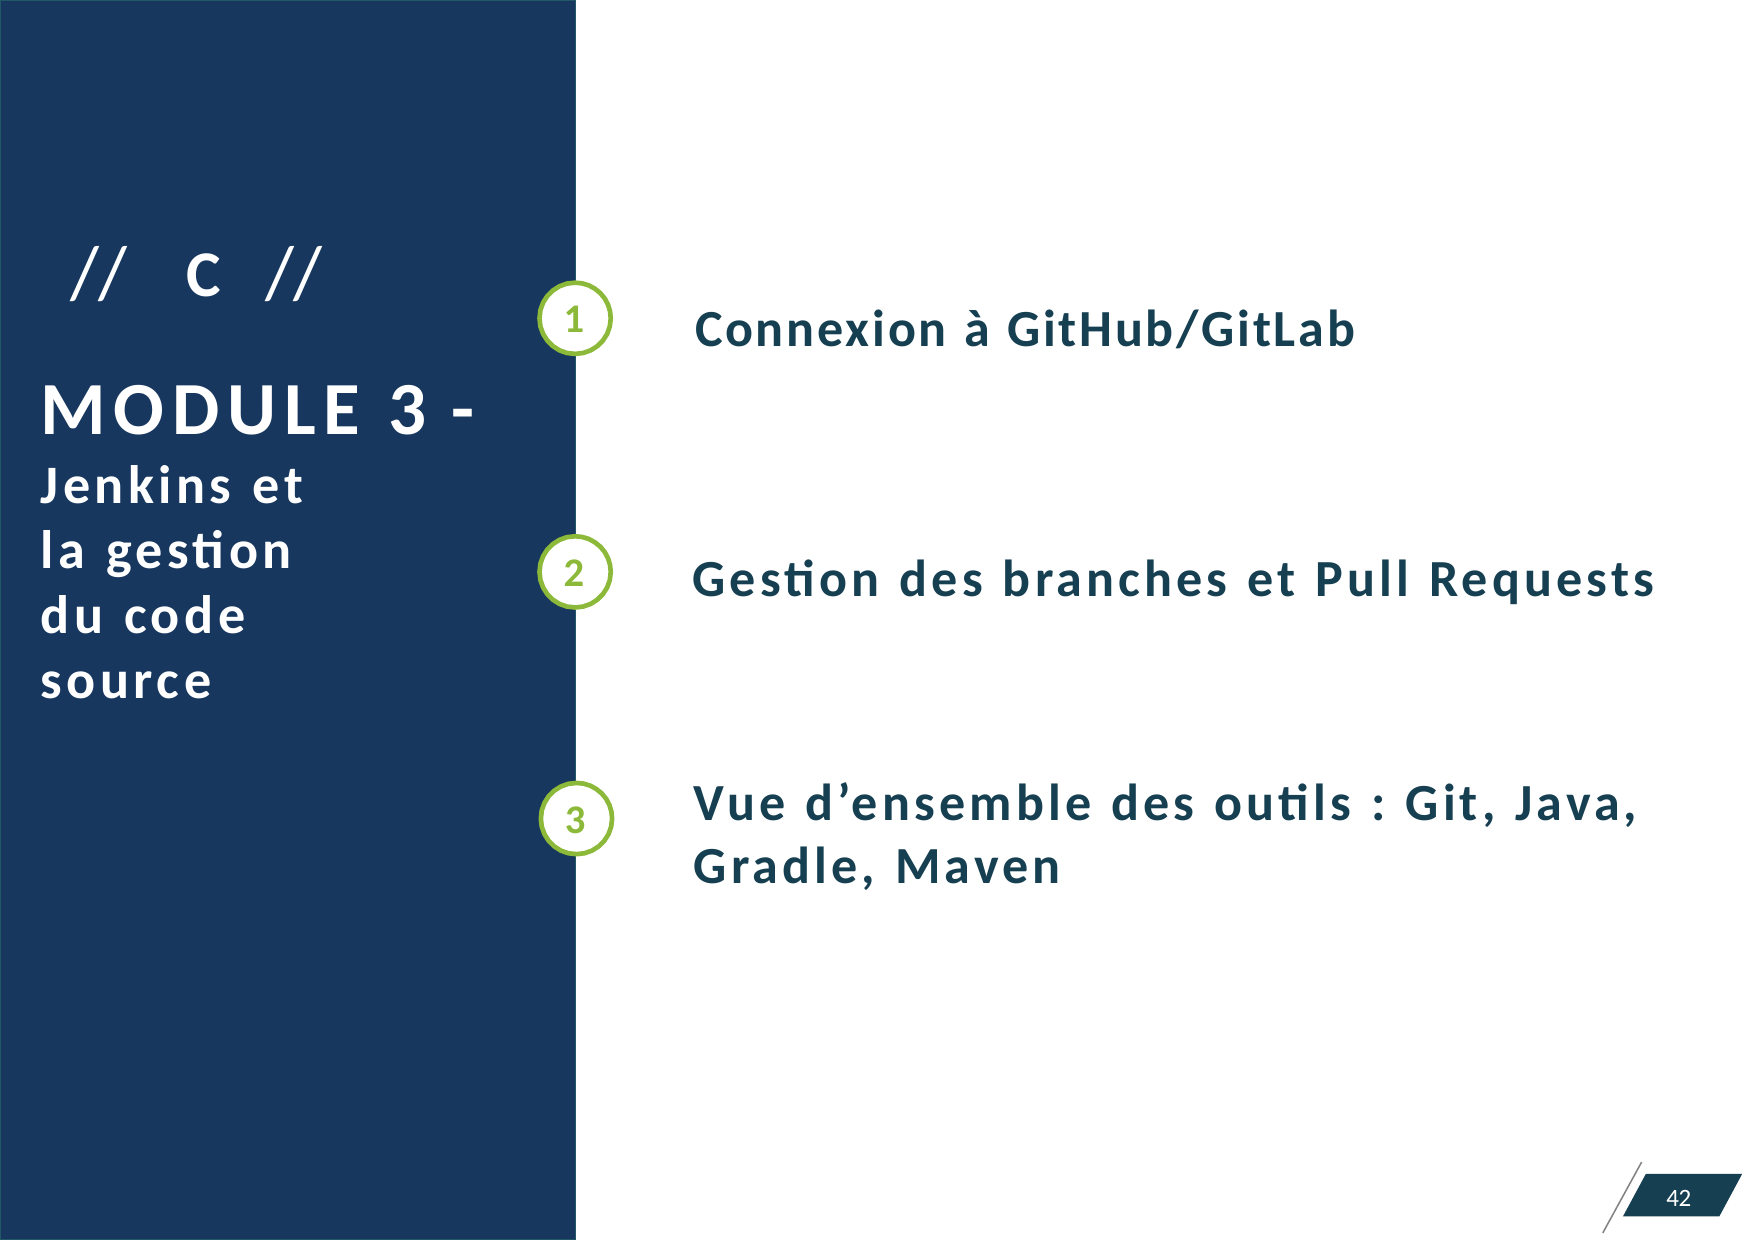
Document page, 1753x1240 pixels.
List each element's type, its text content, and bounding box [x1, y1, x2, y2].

text_box 2 [561, 543, 589, 595]
text_box 3 [562, 789, 591, 842]
text_box [542, 539, 608, 605]
text_box Connexion à GitHub/GitLab [692, 292, 1576, 357]
text_box [544, 790, 609, 851]
text_box [0, 0, 576, 1240]
text_box <number> [1638, 1174, 1753, 1220]
text_box [542, 289, 608, 351]
text_box Gestion des branches et Pull Requests [690, 542, 1689, 607]
text_box 1 [561, 289, 589, 342]
text_box Vue d’ensemble des outils : Git, Java, Gradle, Maven [691, 766, 1690, 894]
text_box // C // MODULE 3 - Jenkins et la gestion du code source [38, 144, 516, 710]
